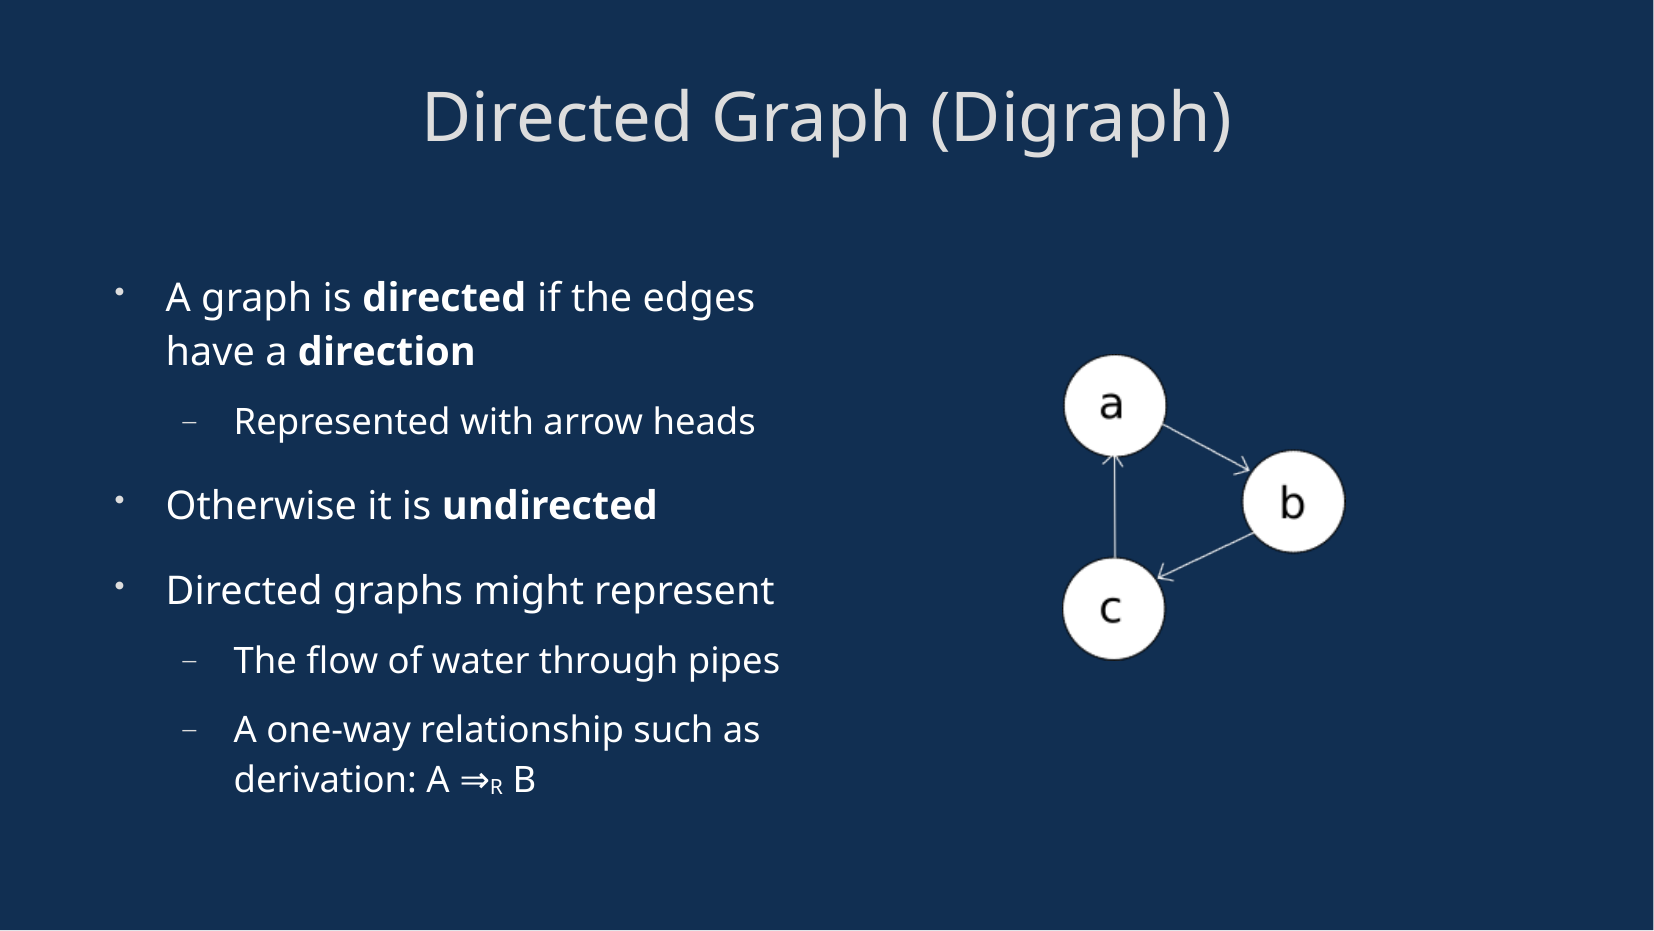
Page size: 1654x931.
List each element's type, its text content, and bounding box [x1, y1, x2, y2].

list A graph is directed if the edges have a direction Represented with arrow heads Otherwise it is undirected Directed graphs might represent The flow of water through pipes A one-way relationship such as derivation: A ⇒R B [97, 268, 813, 806]
picture [1062, 354, 1346, 661]
title Directed Graph (Digraph) [82, 63, 1571, 167]
